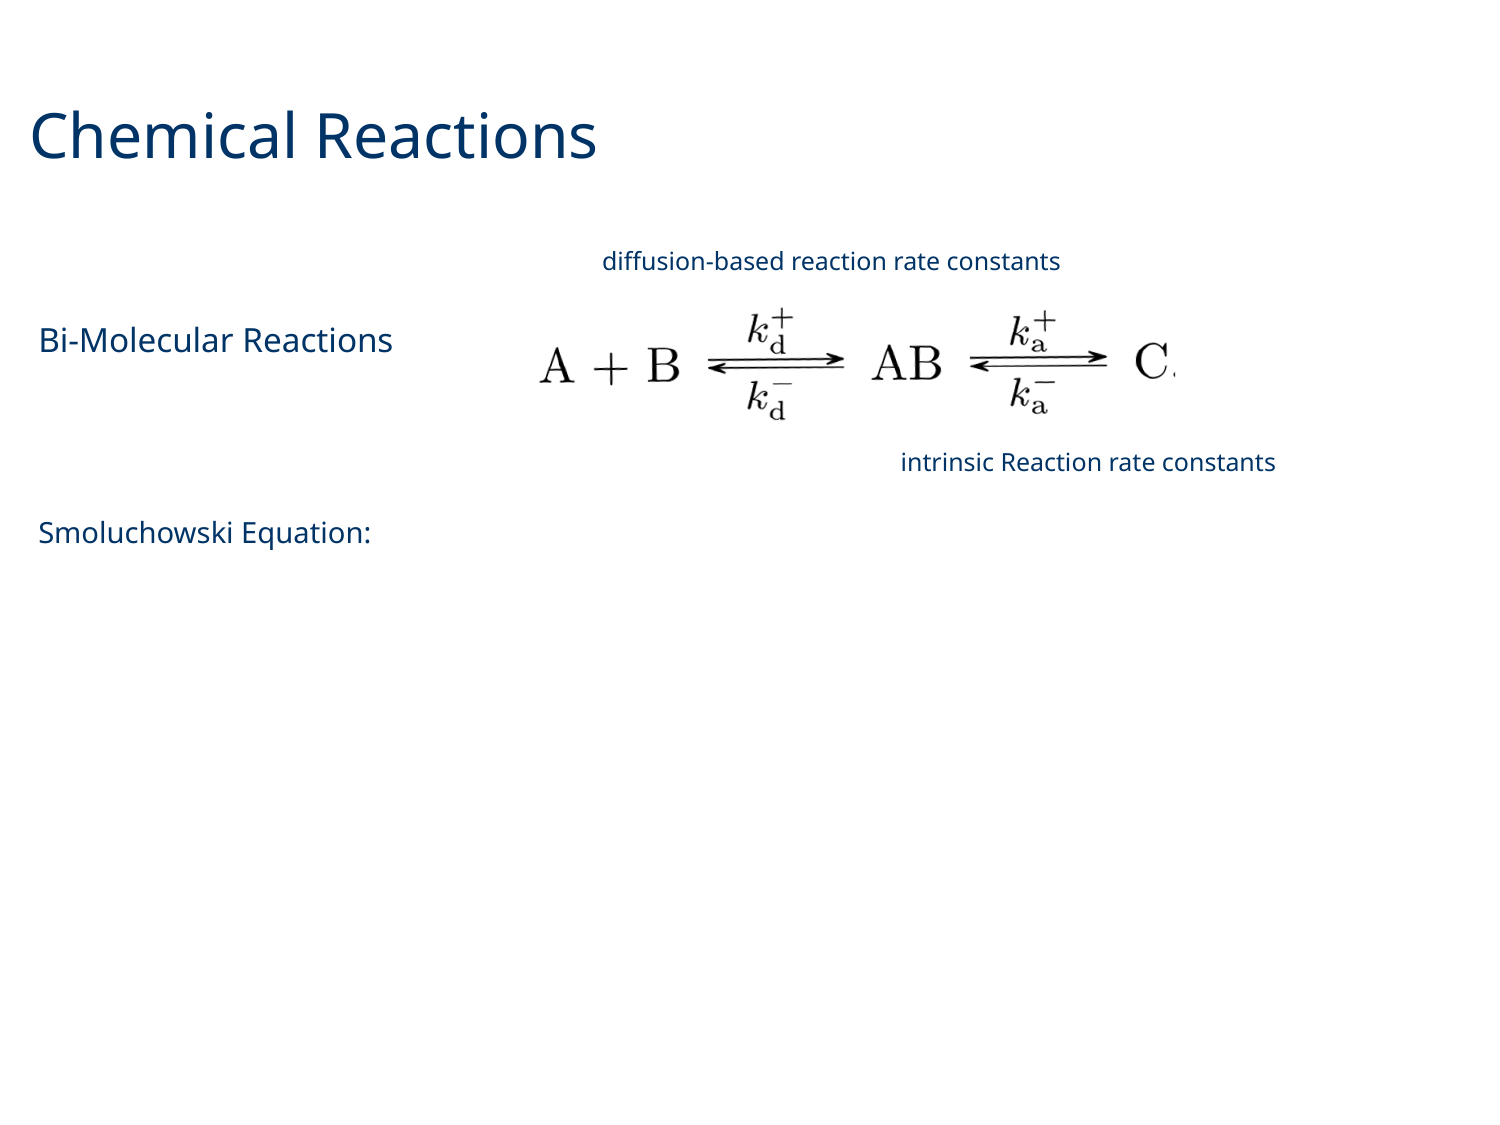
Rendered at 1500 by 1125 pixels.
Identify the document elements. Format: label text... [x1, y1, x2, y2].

text_box intrinsic Reaction rate constants [885, 437, 1235, 497]
text_box diffusion-based reaction rate constants [587, 236, 999, 296]
picture [531, 248, 1176, 485]
text_box Bi-Molecular Reactions Smoluchowski Equation: [23, 224, 1146, 1125]
title Chemical Reactions [29, 103, 1448, 175]
